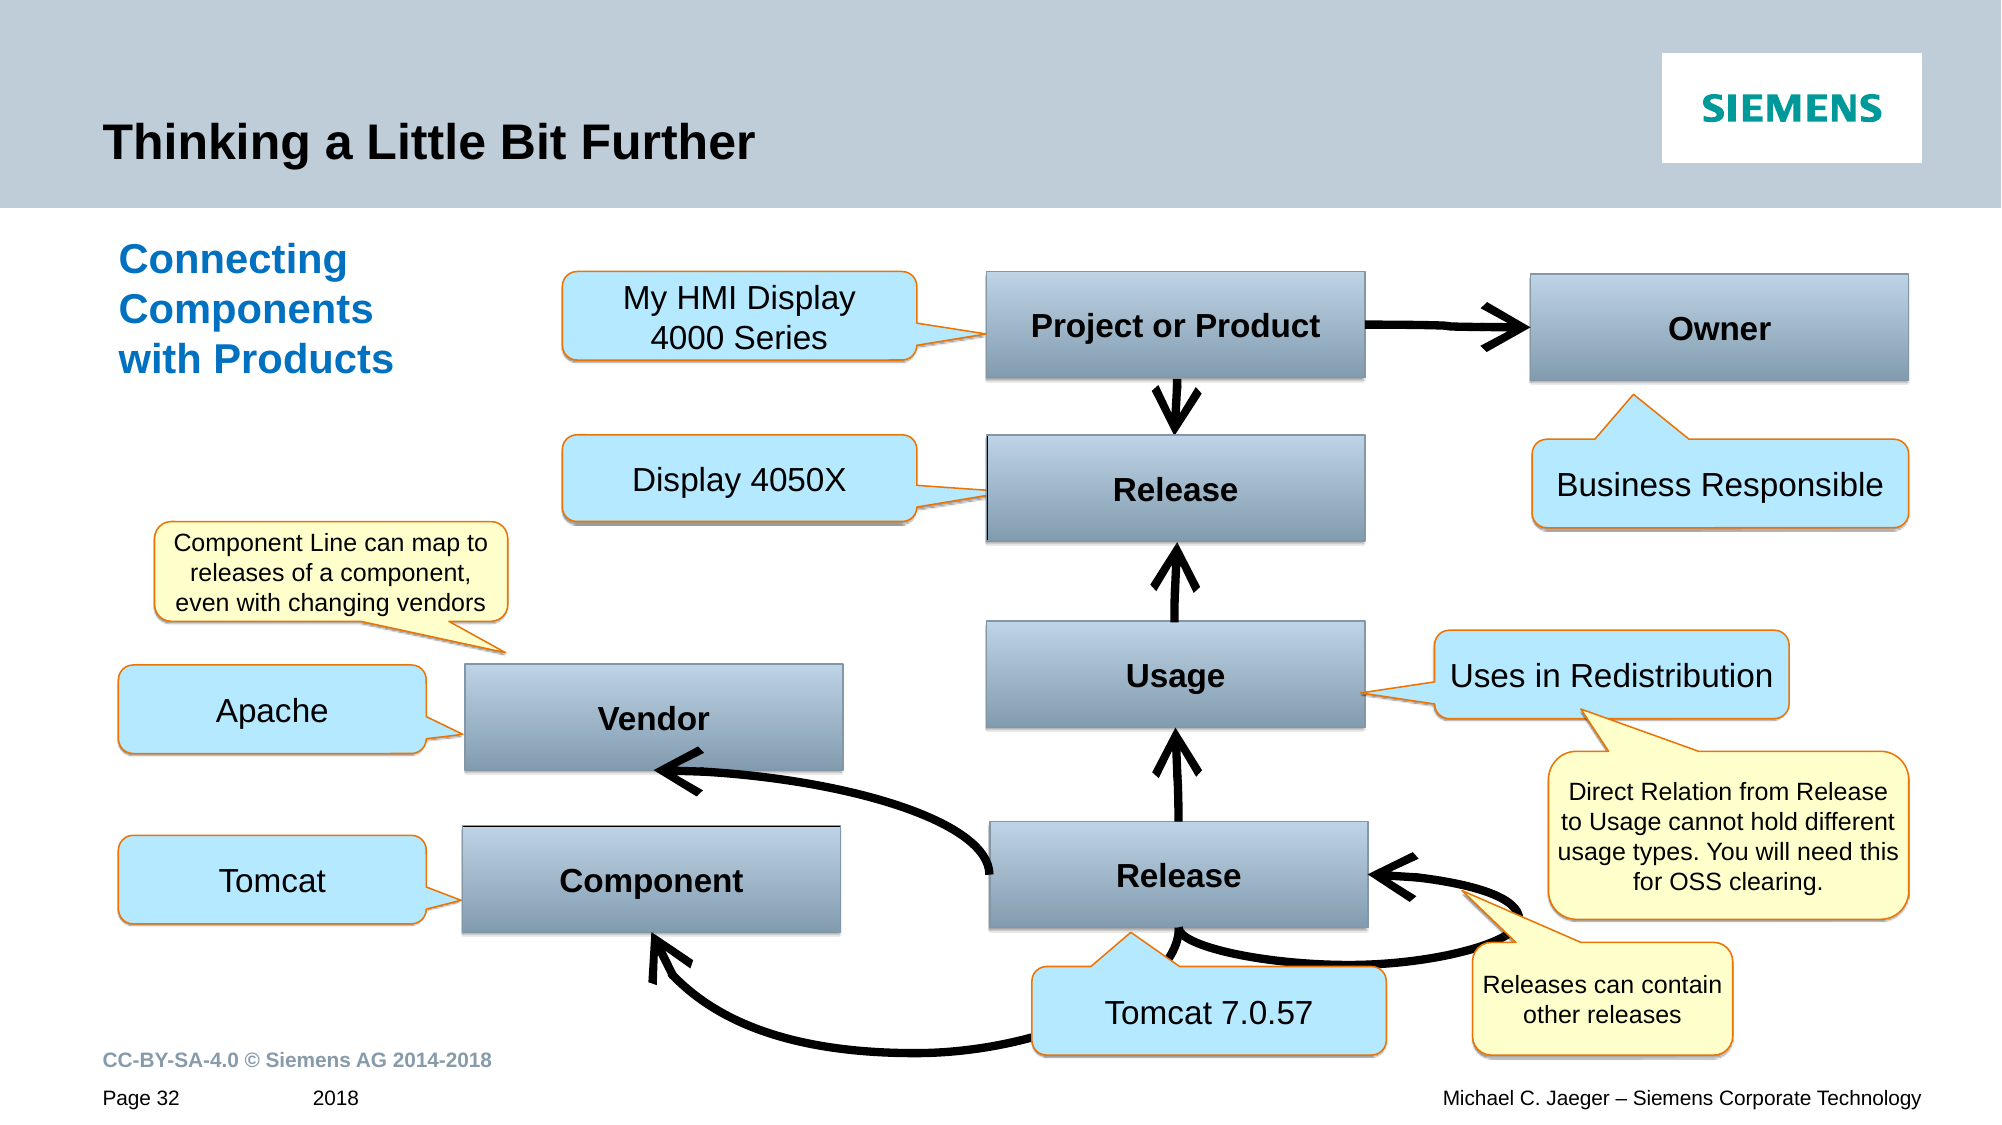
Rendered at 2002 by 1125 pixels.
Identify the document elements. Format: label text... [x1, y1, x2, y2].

text_box Project or Product [986, 271, 1365, 378]
text_box Tomcat [118, 835, 462, 924]
text_box Apache [118, 664, 463, 754]
text_box Owner [1530, 274, 1909, 381]
title Thinking a Little Bit Further [0, 0, 2001, 208]
text_box Business Responsible [1532, 394, 1909, 528]
text_box Component [462, 825, 841, 932]
text_box Display 4050X [562, 434, 986, 522]
text_box Release [989, 821, 1368, 928]
text_box Uses in Redistribution [1360, 630, 1790, 719]
text_box Component Line can map to releases of a component, even with changing vendors [154, 521, 508, 653]
list Connecting Components with Products [118, 231, 1871, 384]
text_box My HMI Display 4000 Series [562, 271, 987, 361]
text_box Usage [986, 621, 1365, 728]
text_box Tomcat 7.0.57 [1031, 932, 1387, 1056]
text_box Direct Relation from Release to Usage cannot hold different usage types. You will need this for OSS clearing. [1548, 709, 1909, 920]
text_box Vendor [464, 663, 843, 771]
text_box Releases can contain other releases [1462, 890, 1733, 1056]
text_box Release [986, 434, 1365, 542]
